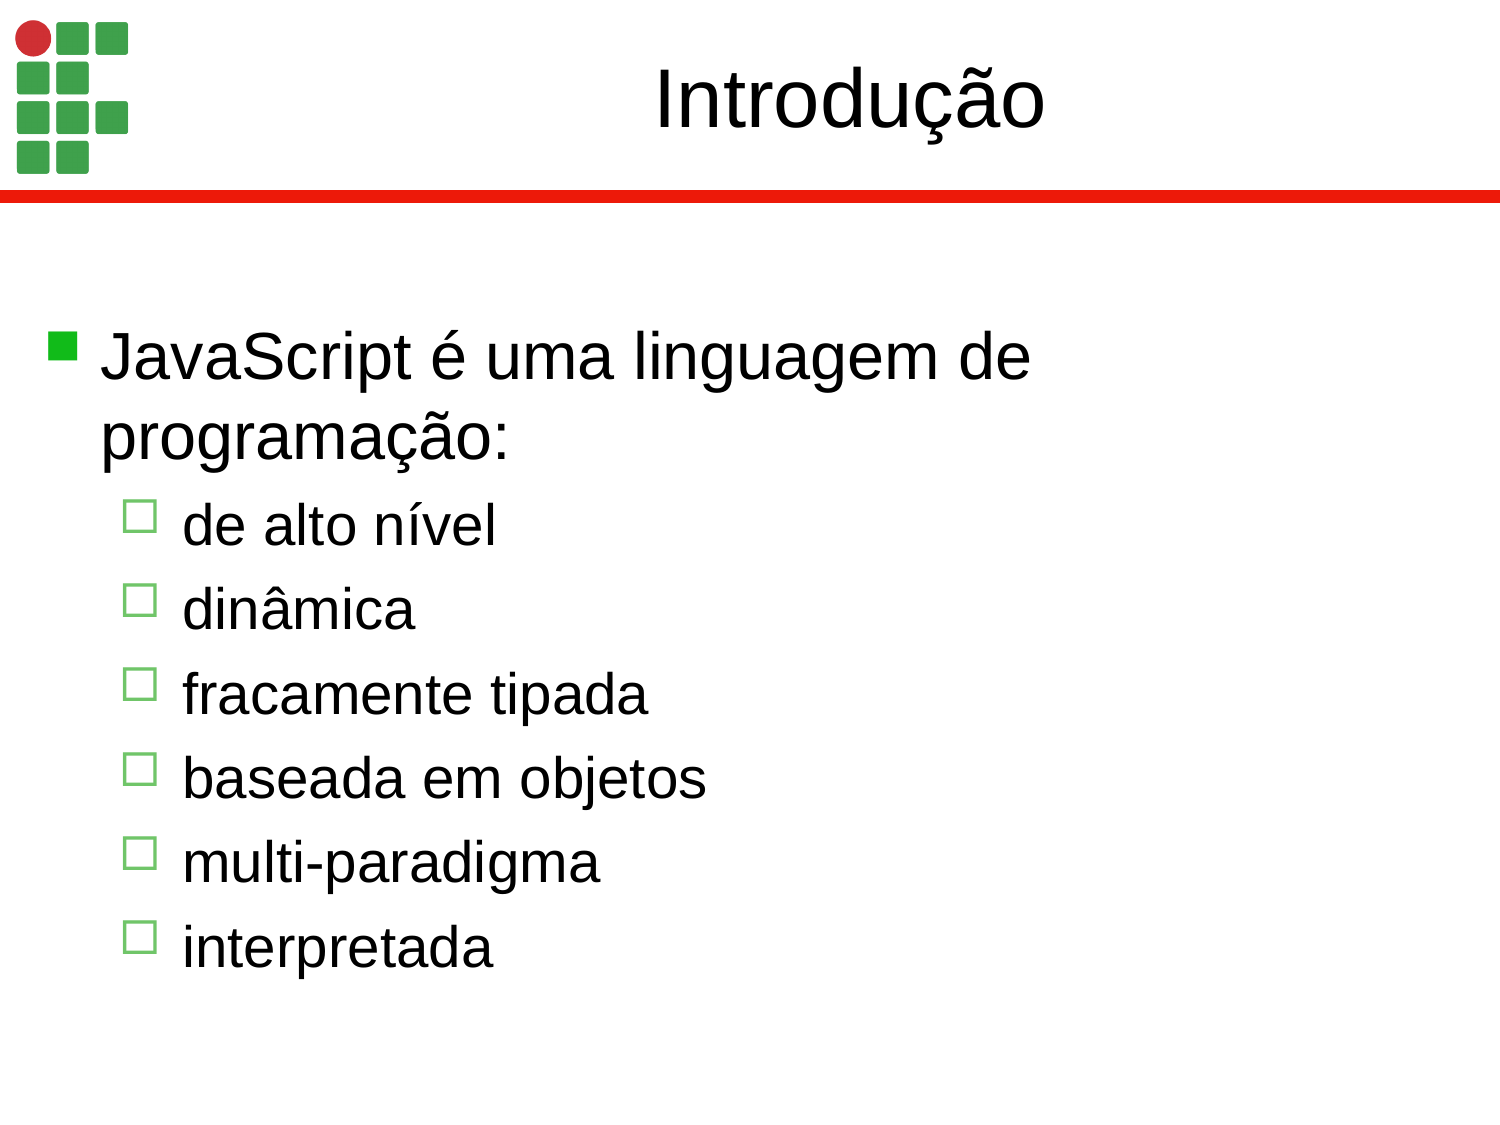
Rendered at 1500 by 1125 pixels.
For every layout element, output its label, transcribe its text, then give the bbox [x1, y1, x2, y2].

title Introdução [230, 0, 1471, 202]
picture [14, 16, 130, 178]
list JavaScript é uma linguagem de programação: de alto nível dinâmica fracamente tipada baseada em objetos multi-paradigma interpretada [29, 207, 1471, 1087]
